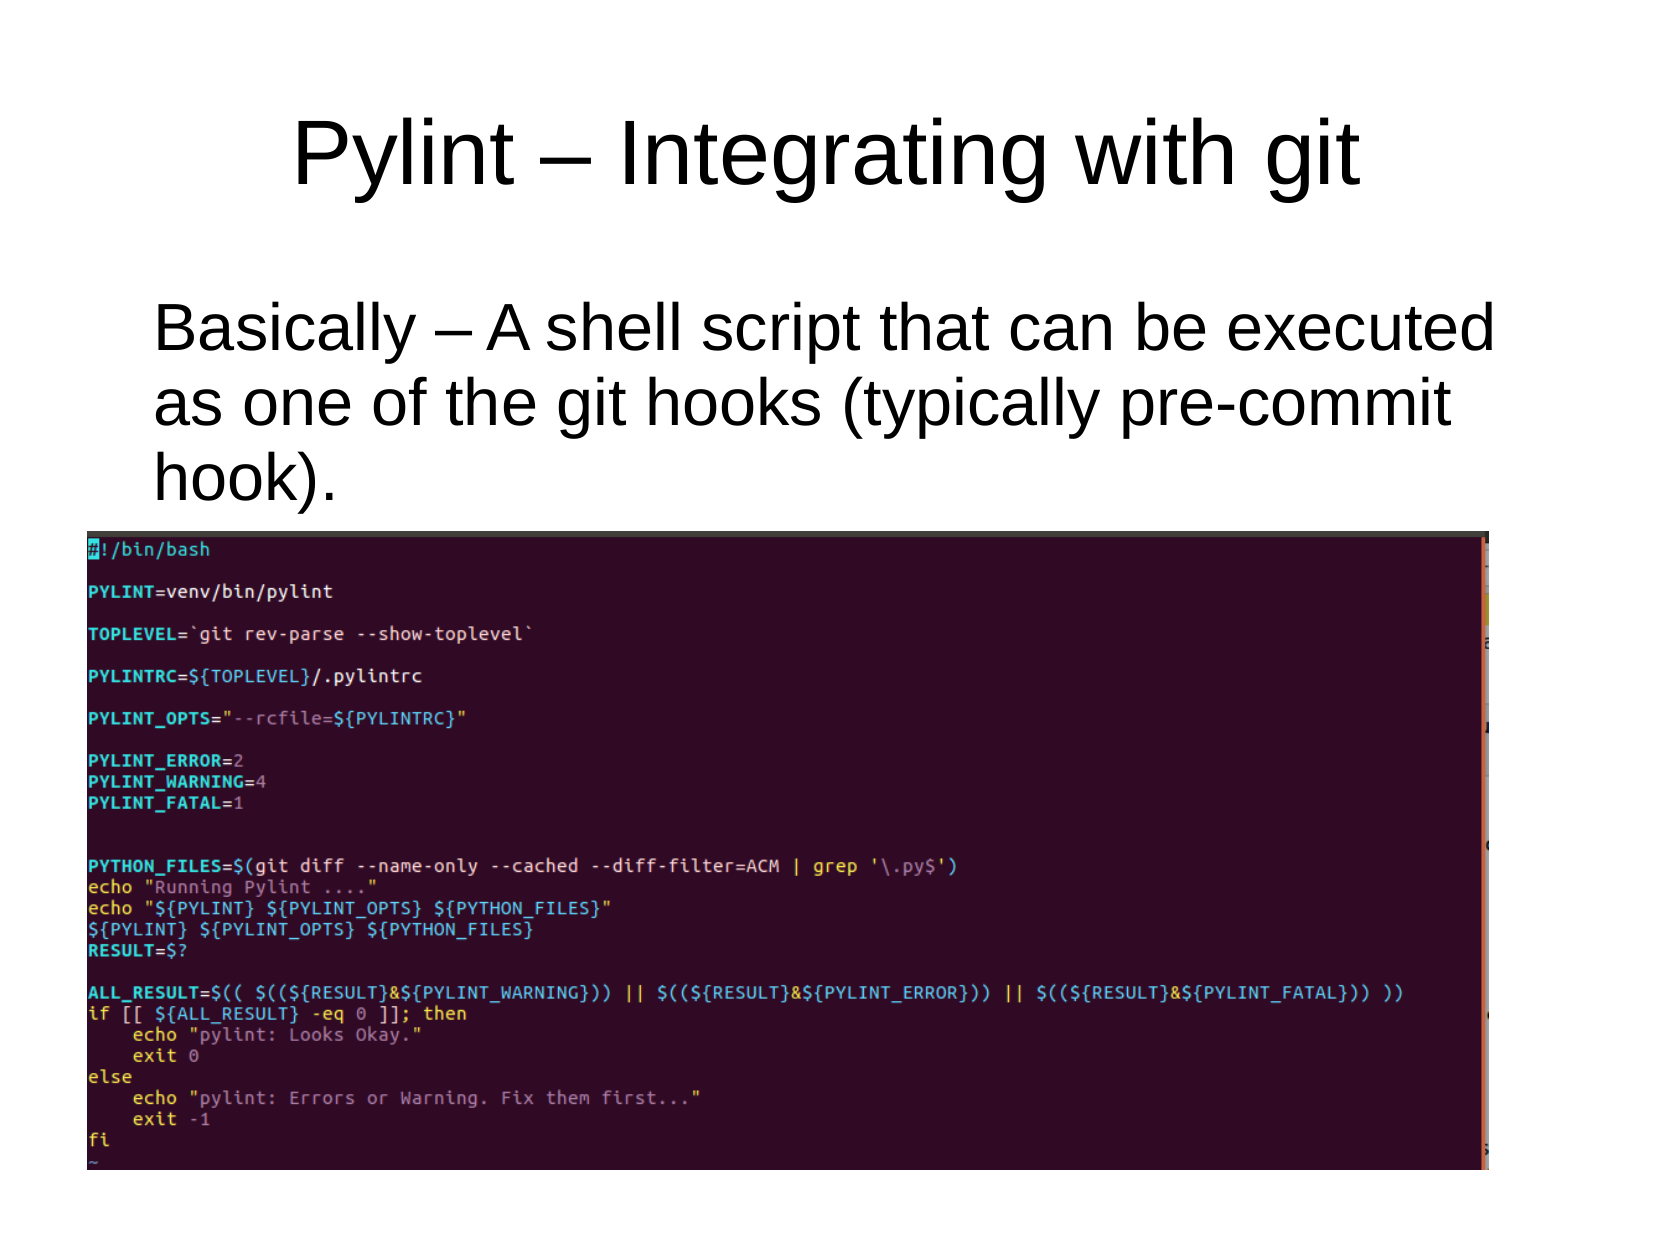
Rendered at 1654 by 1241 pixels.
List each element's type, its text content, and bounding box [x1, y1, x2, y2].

picture [87, 531, 1489, 1170]
list Basically – A shell script that can be executed as one of the git hooks (typically pre-commit hook). [82, 290, 1571, 1010]
title Pylint – Integrating with git [82, 49, 1571, 257]
